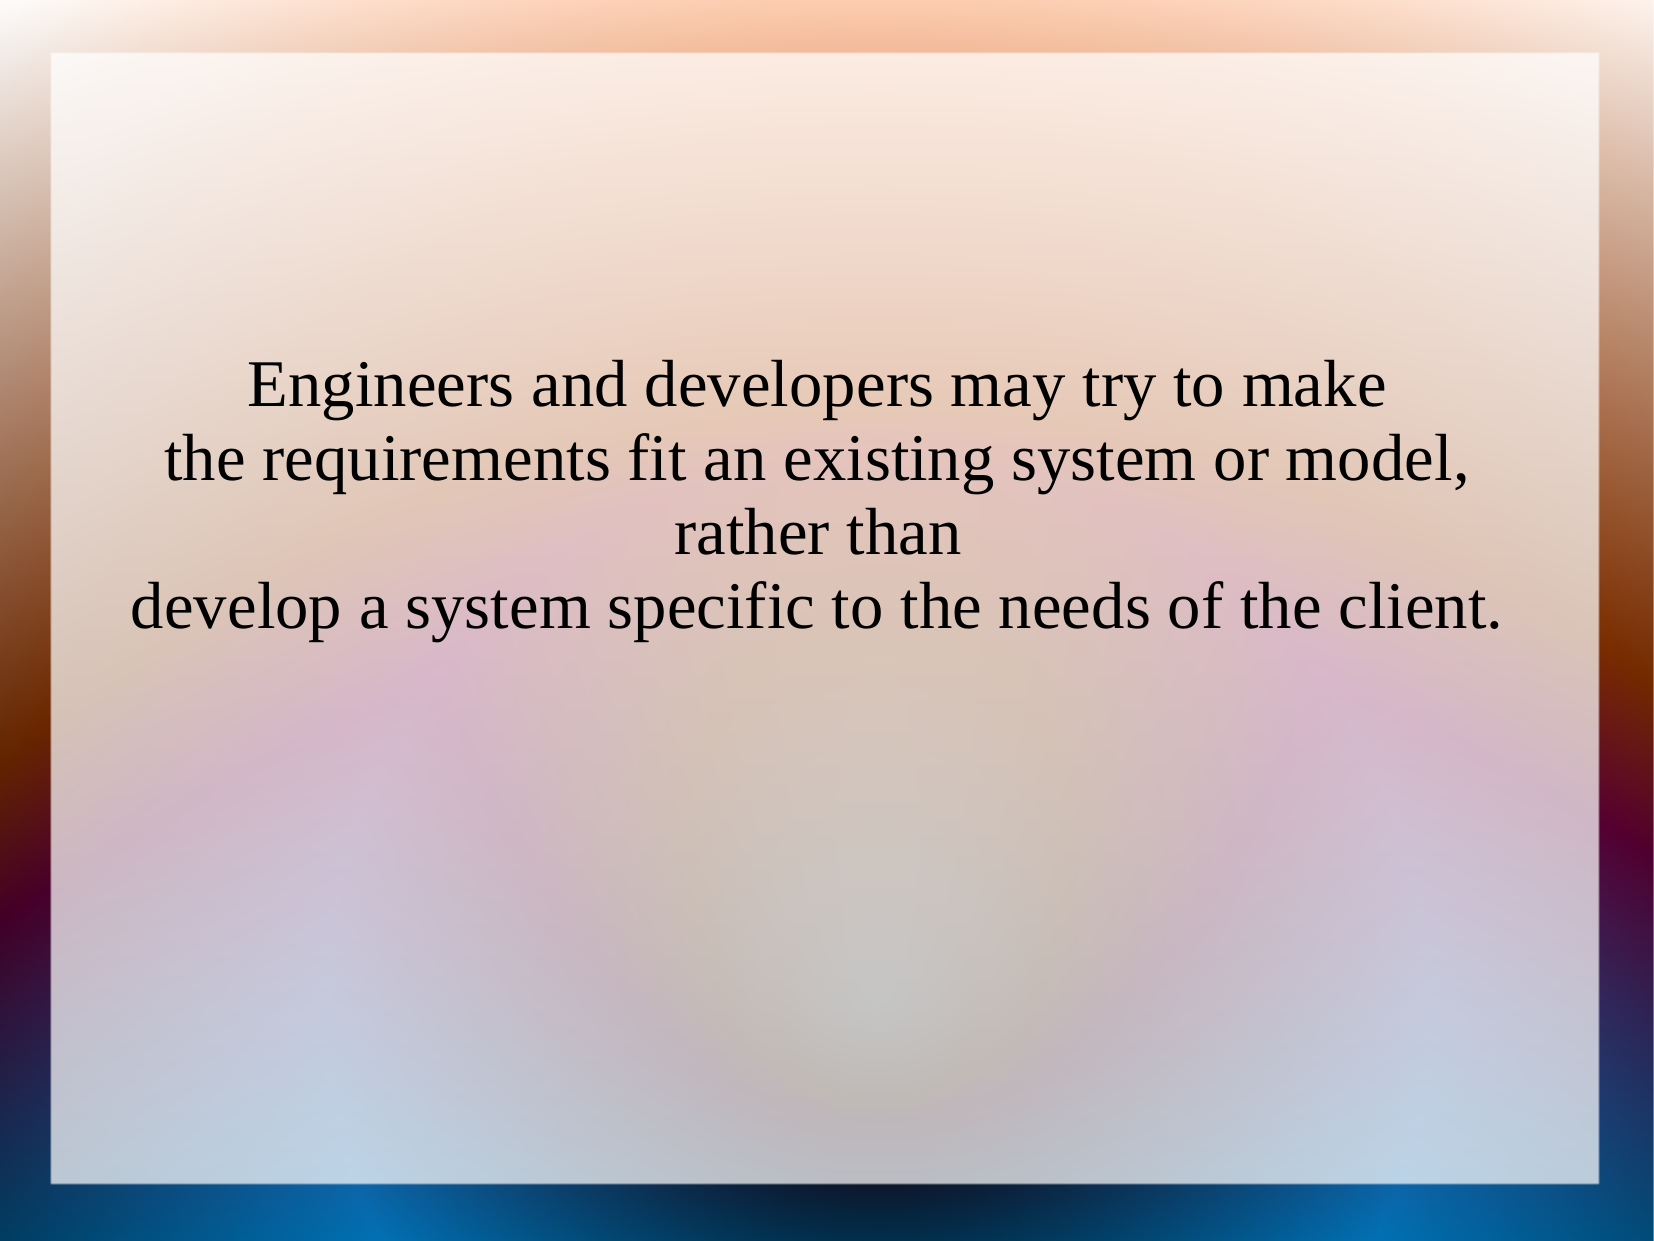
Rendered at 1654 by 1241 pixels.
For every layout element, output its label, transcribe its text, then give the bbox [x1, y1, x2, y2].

picture [0, 0, 1654, 1241]
subtitle Engineers and developers may try to make the requirements fit an existing system or model, rather than develop a system specific to the needs of the client. [82, 55, 1571, 1010]
